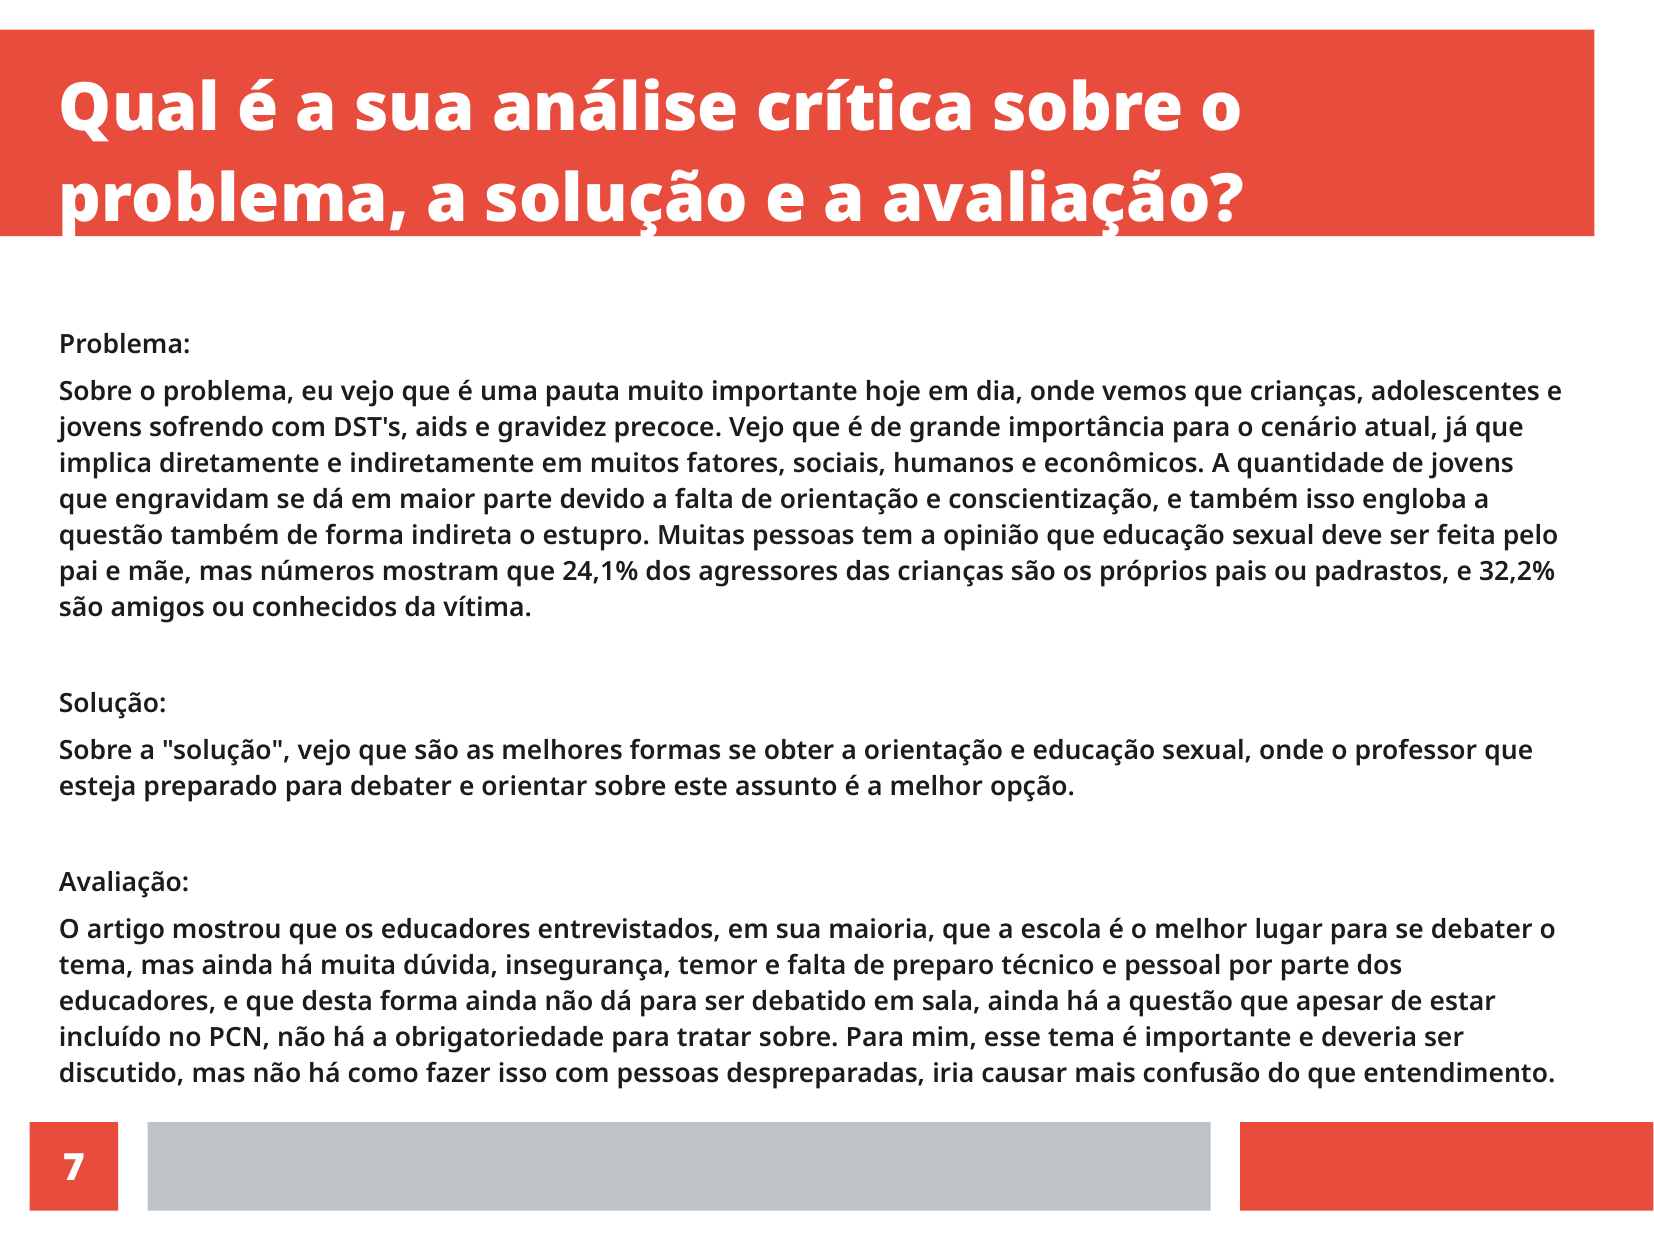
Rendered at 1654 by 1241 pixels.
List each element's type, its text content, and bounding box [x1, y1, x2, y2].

title Qual é a sua análise crítica sobre o problema, a solução e a avaliação? [59, 59, 1595, 207]
list Problema: Sobre o problema, eu vejo que é uma pauta muito importante hoje em dia, onde vemos que crianças, adolescentes e jovens sofrendo com DST's, aids e gravidez precoce. Vejo que é de grande importância para o cenário atual, já que implica diretamente e indiretamente em muitos fatores, sociais, humanos e econômicos. A quantidade de jovens que engravidam se dá em maior parte devido a falta de orientação e conscientização, e também isso engloba a questão também de forma indireta o estupro. Muitas pessoas tem a opinião que educação sexual deve ser feita pelo pai e mãe, mas números mostram que 24,1% dos agressores das crianças são os próprios pais ou padrastos, e 32,2% são amigos ou conhecidos da vítima. Solução: Sobre a "solução", vejo que são as melhores formas se obter a orientação e educação sexual, onde o professor que esteja preparado para debater e orientar sobre este assunto é a melhor opção. Avaliação: O artigo mostrou que os educadores entrevistados, em sua maioria, que a escola é o melhor lugar para se debater o tema, mas ainda há muita dúvida, insegurança, temor e falta de preparo técnico e pessoal por parte dos educadores, e que desta forma ainda não dá para ser debatido em sala, ainda há a questão que apesar de estar incluído no PCN, não há a obrigatoriedade para tratar sobre. Para mim, esse tema é importante e deveria ser discutido, mas não há como fazer isso com pessoas despreparadas, iria causar mais confusão do que entendimento. [59, 324, 1565, 1093]
